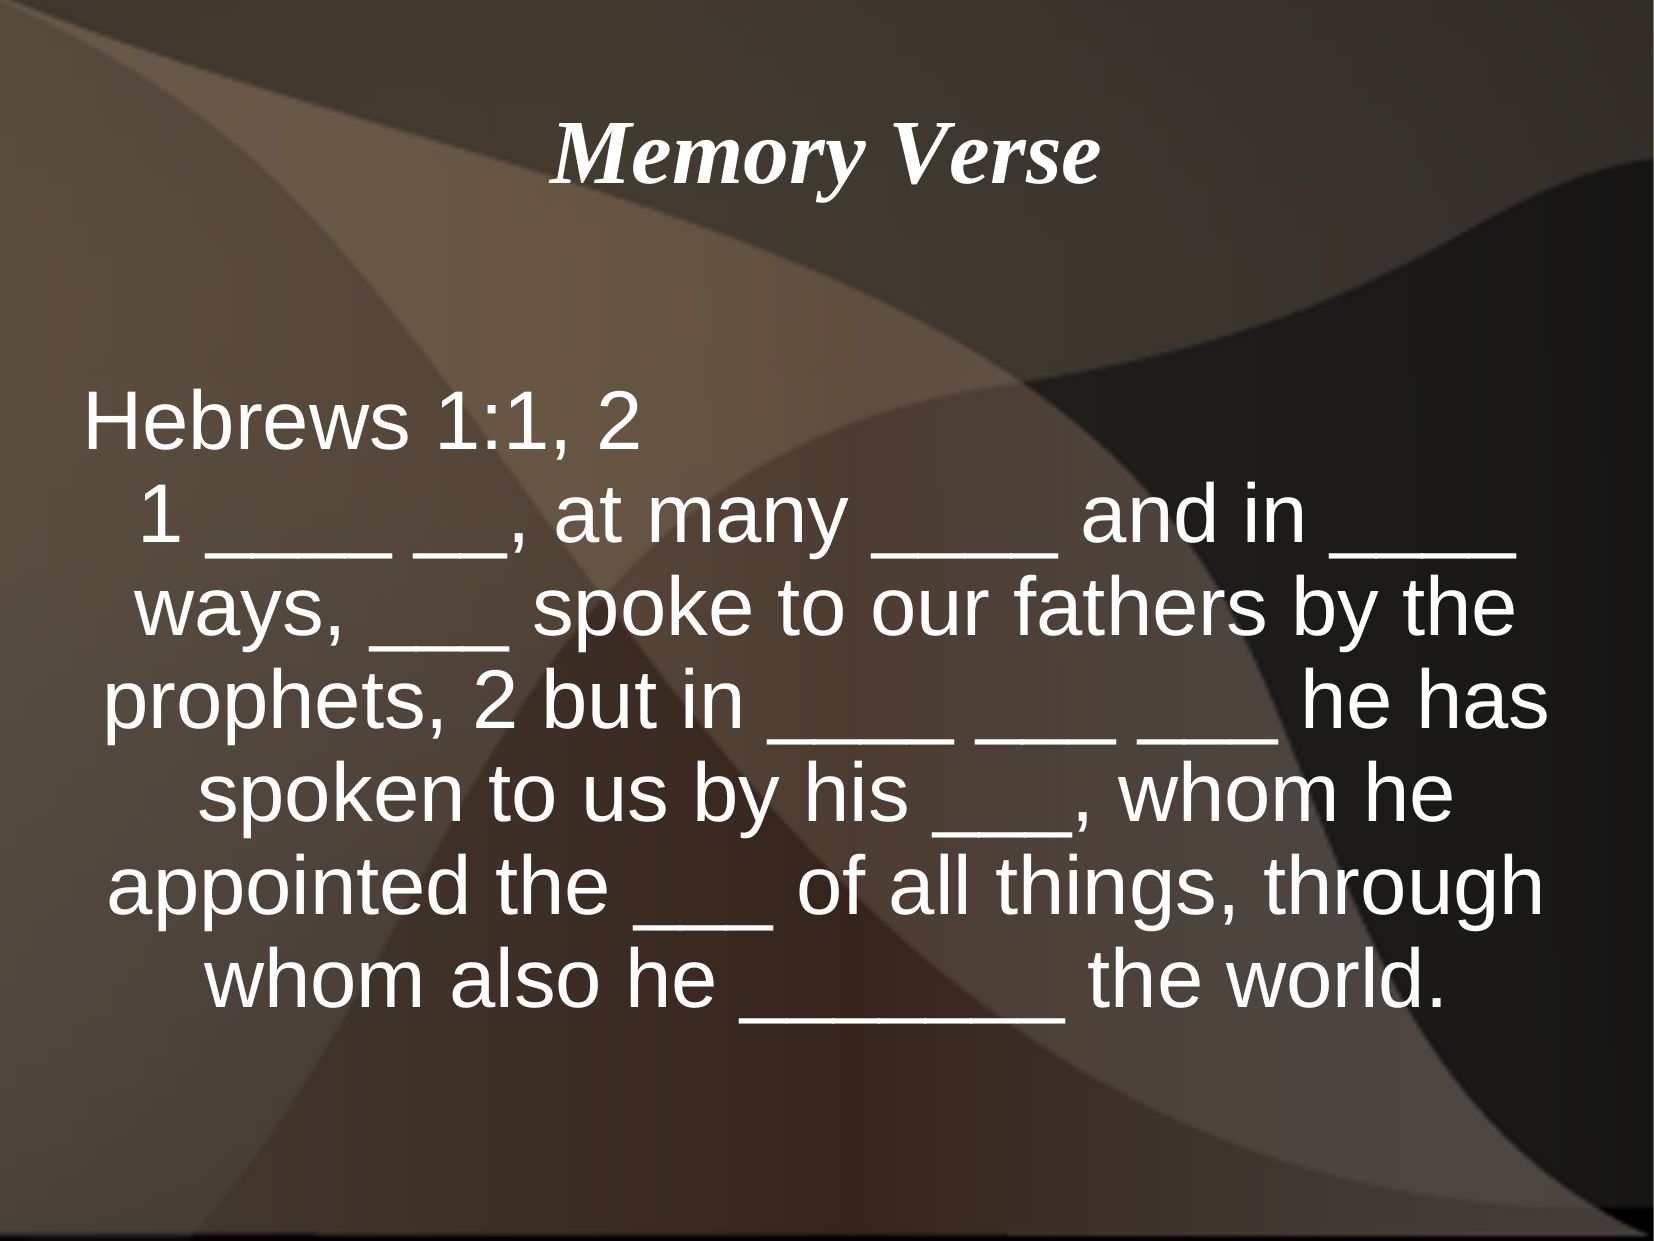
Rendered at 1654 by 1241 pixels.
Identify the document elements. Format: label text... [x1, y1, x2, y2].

title Memory Verse [82, 56, 1571, 250]
picture [0, 0, 1654, 1241]
subtitle Hebrews 1:1, 2 1 ____ __, at many ____ and in ____ ways, ___ spoke to our fathers by the prophets, 2 but in ____ ___ ___ he has spoken to us by his ___, whom he appointed the ___ of all things, through whom also he _______ the world. [82, 297, 1571, 1102]
